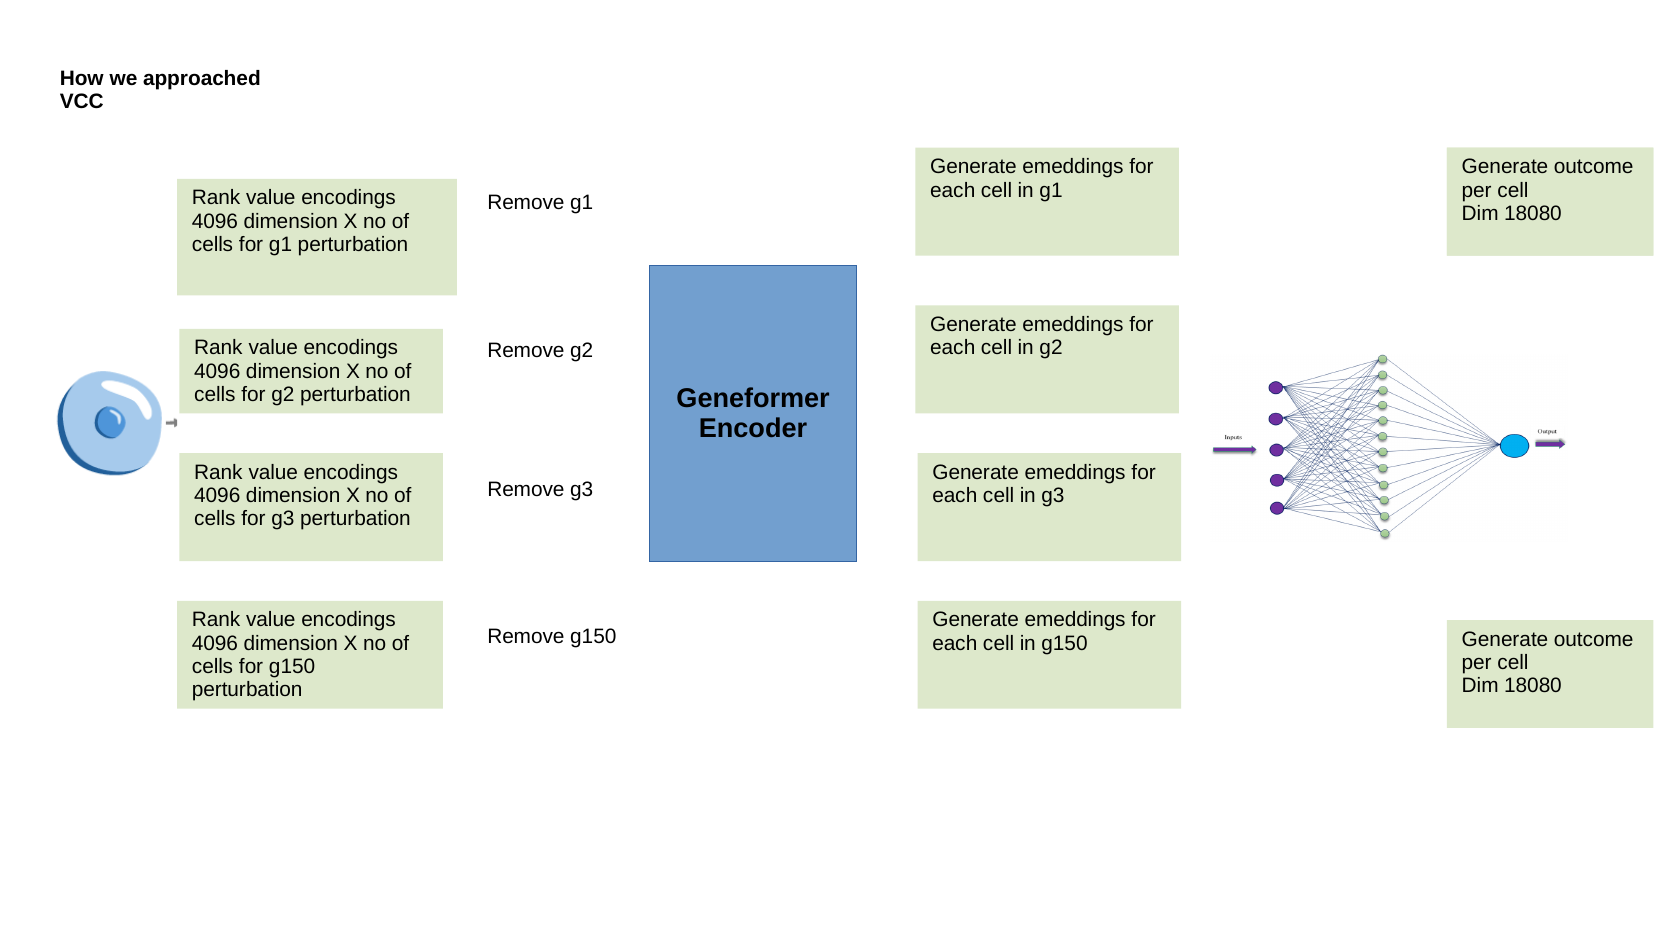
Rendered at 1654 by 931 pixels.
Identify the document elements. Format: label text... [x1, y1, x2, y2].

text_box Rank value encodings 4096 dimension X no of cells for g2 perturbation [179, 328, 443, 414]
text_box Geneformer Encoder [649, 265, 857, 562]
text_box Generate emeddings for each cell in g1 [915, 147, 1179, 256]
text_box Generate emeddings for each cell in g3 [917, 453, 1182, 562]
text_box Generate emeddings for each cell in g150 [917, 600, 1182, 709]
text_box How we approached VCC [44, 59, 325, 98]
text_box Rank value encodings 4096 dimension X no of cells for g3 perturbation [179, 453, 443, 562]
text_box Remove g2 [472, 331, 621, 370]
text_box Remove g3 [472, 470, 621, 509]
text_box Rank value encodings 4096 dimension X no of cells for g150 perturbation [177, 600, 443, 709]
picture [29, 354, 178, 481]
text_box Generate emeddings for each cell in g2 [915, 305, 1179, 414]
text_box Remove g1 [472, 183, 621, 222]
text_box Generate outcome per cell Dim 18080 [1446, 620, 1654, 728]
text_box Generate outcome per cell Dim 18080 [1446, 147, 1654, 256]
text_box Remove g150 [472, 617, 650, 680]
text_box Rank value encodings 4096 dimension X no of cells for g1 perturbation [177, 178, 457, 296]
picture [1210, 354, 1568, 542]
